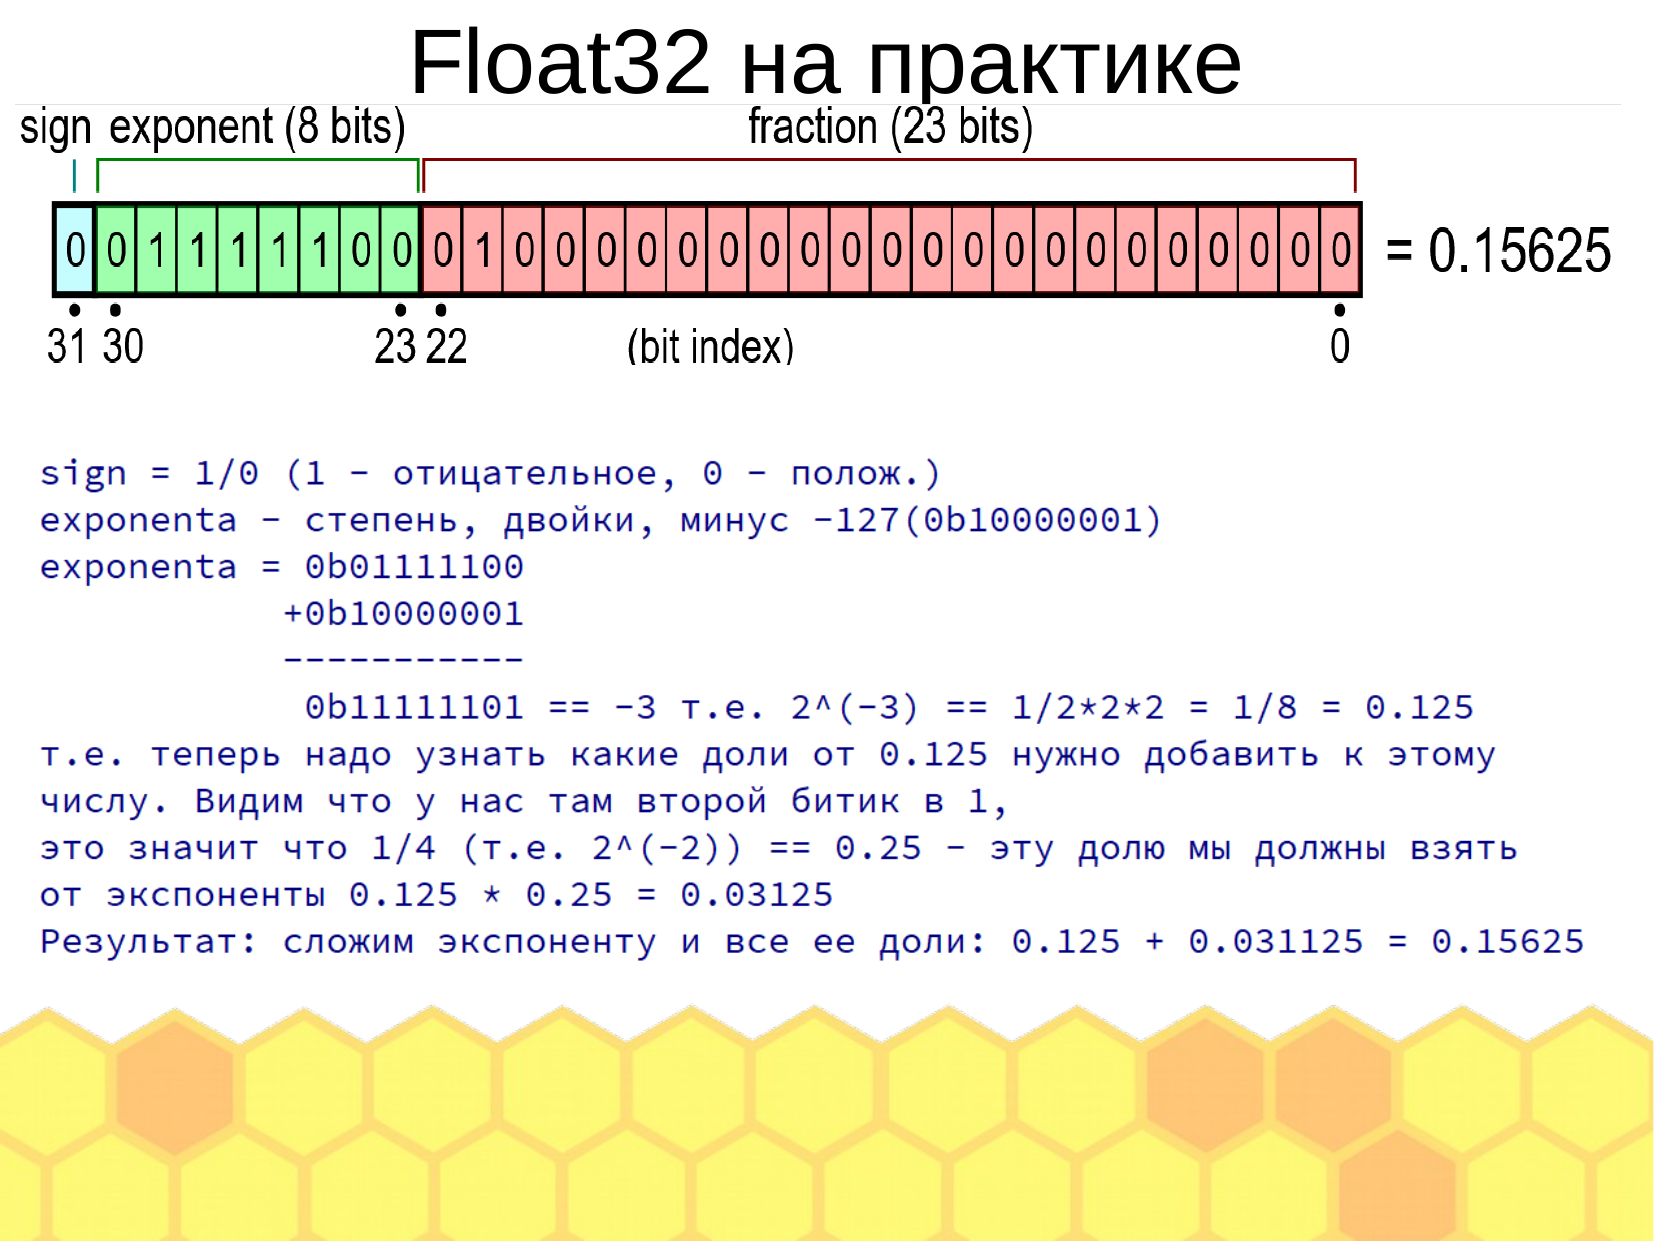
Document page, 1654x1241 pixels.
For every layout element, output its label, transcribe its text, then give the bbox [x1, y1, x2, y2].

title Float32 на практике [82, 0, 1571, 104]
picture [15, 104, 1621, 400]
picture [30, 456, 1609, 976]
picture [0, 1001, 1654, 1241]
